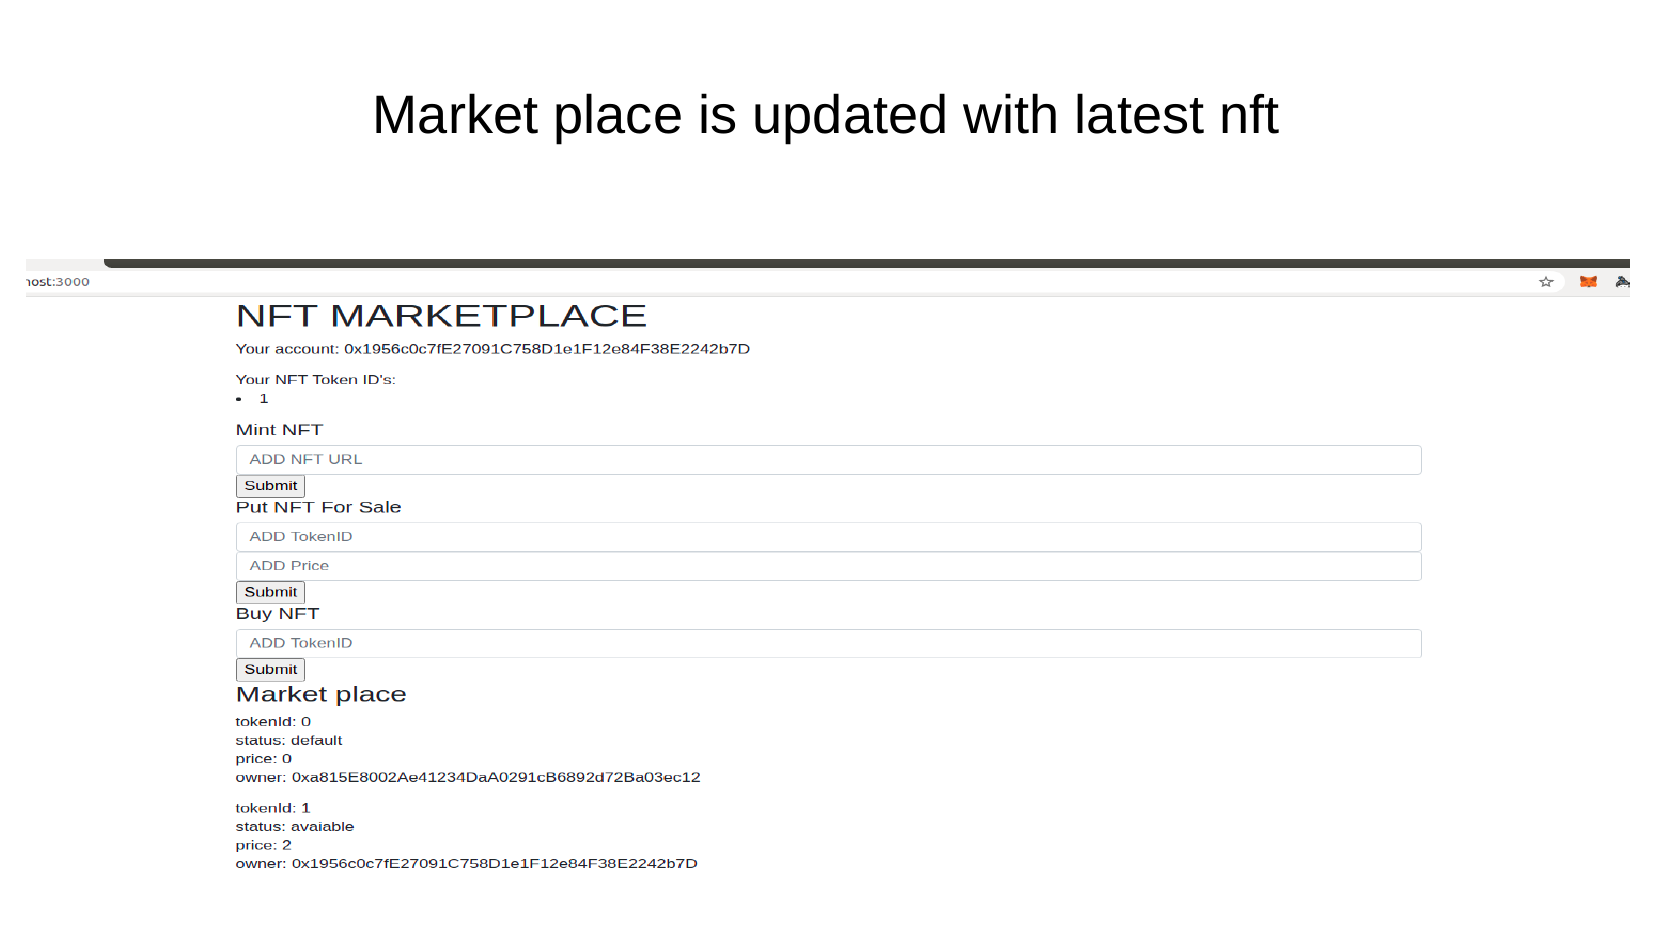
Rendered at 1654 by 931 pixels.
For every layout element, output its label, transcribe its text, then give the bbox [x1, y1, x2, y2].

picture [26, 259, 1630, 931]
title Market place is updated with latest nft [82, 37, 1571, 193]
